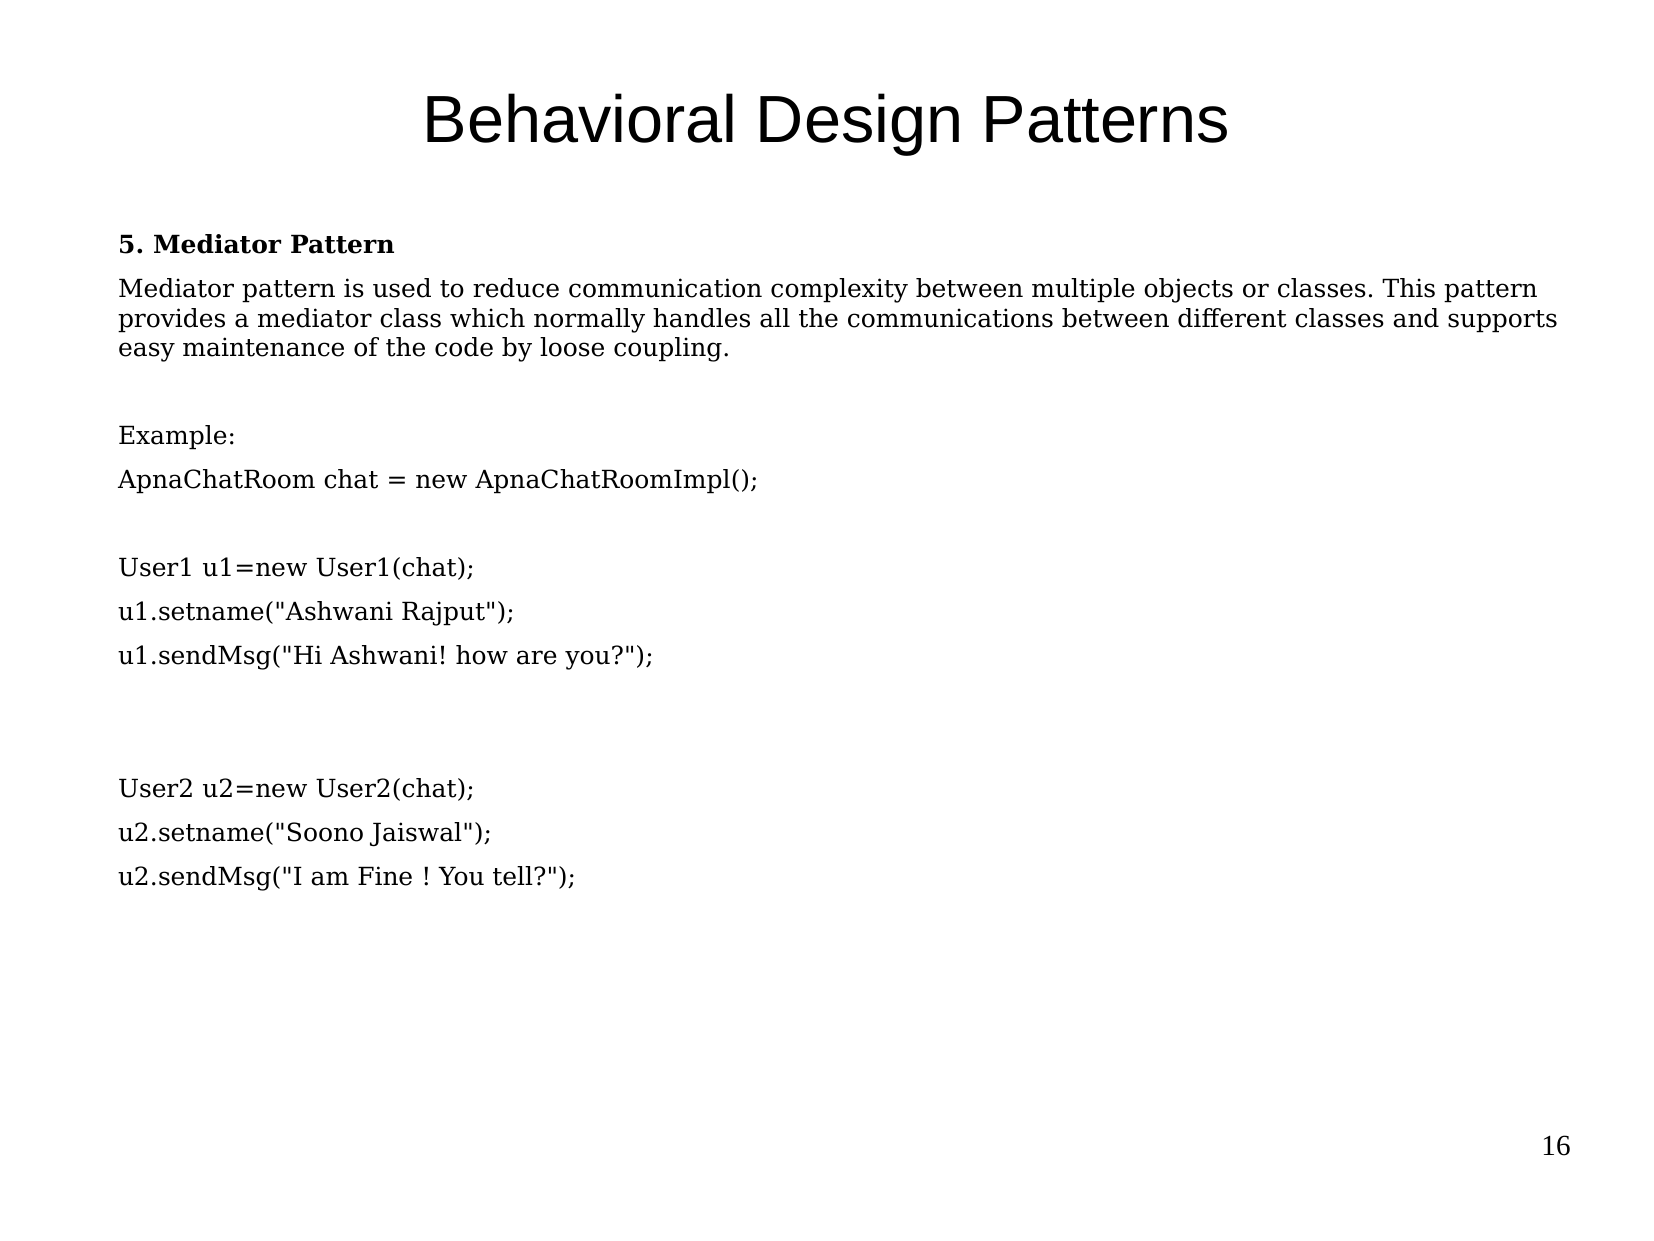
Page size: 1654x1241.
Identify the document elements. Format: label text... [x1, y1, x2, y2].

title Behavioral Design Patterns [82, 49, 1571, 189]
list 5. Mediator Pattern Mediator pattern is used to reduce communication complexity between multiple objects or classes. This pattern provides a mediator class which normally handles all the communications between different classes and supports easy maintenance of the code by loose coupling. Example: ApnaChatRoom chat = new ApnaChatRoomImpl(); User1 u1=new User1(chat); u1.setname("Ashwani Rajput"); u1.sendMsg("Hi Ashwani! how are you?"); User2 u2=new User2(chat); u2.setname("Soono Jaiswal"); u2.sendMsg("I am Fine ! You tell?"); [82, 230, 1571, 1164]
